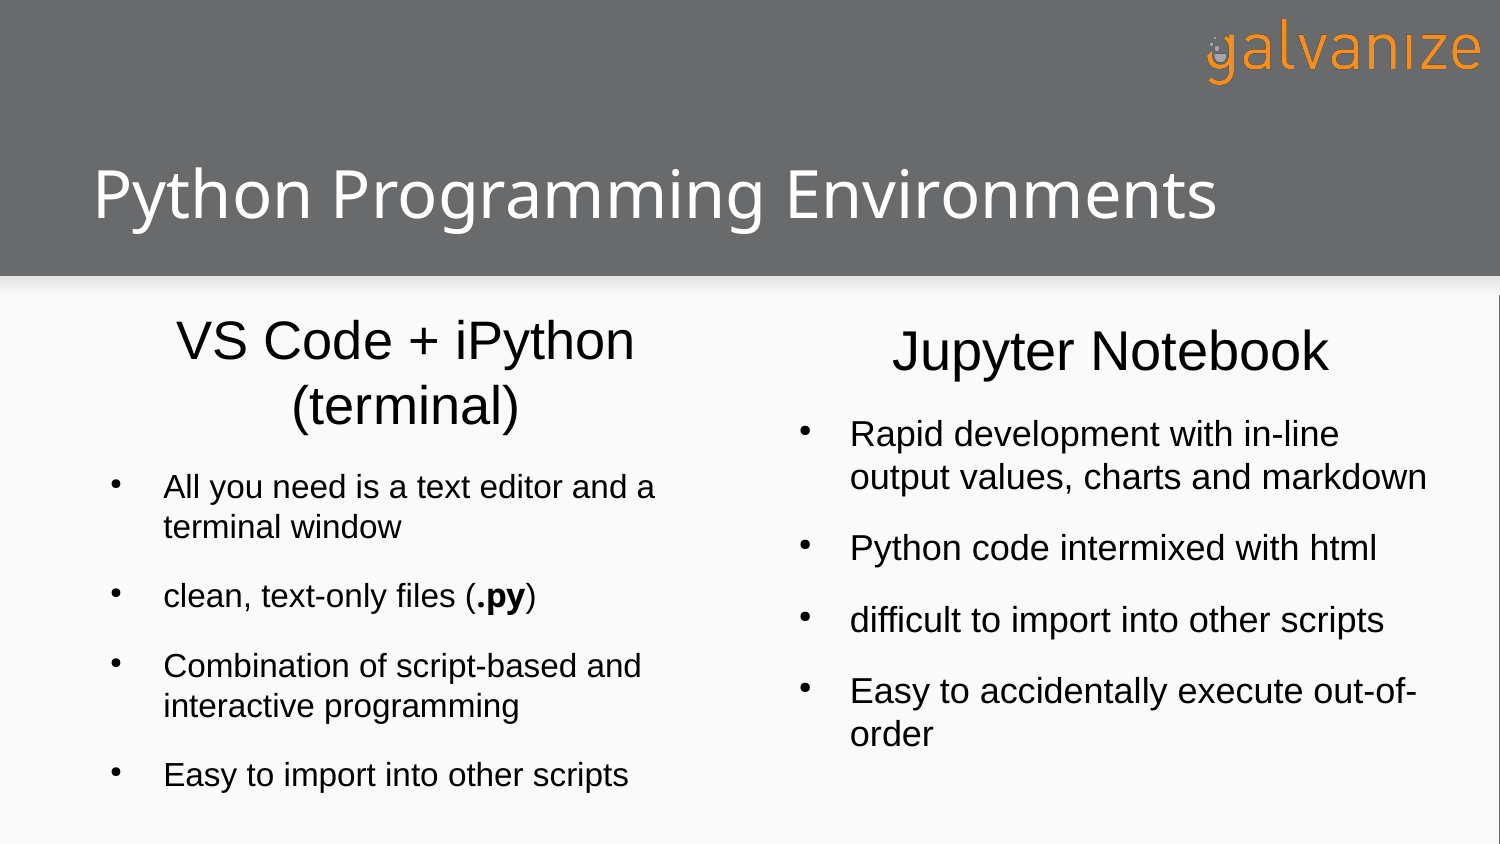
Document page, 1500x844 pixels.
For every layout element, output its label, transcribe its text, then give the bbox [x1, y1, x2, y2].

list Jupyter Notebook Rapid development with in-line output values, charts and markdown Python code intermixed with html difficult to import into other scripts Easy to accidentally execute out-of-order [781, 314, 1441, 760]
list VS Code + iPython (terminal) All you need is a text editor and a terminal window clean, text-only files (.py) Combination of script-based and interactive programming Easy to import into other scripts [77, 290, 736, 736]
picture [1207, 19, 1480, 85]
title Python Programming Environments [77, 121, 1427, 248]
